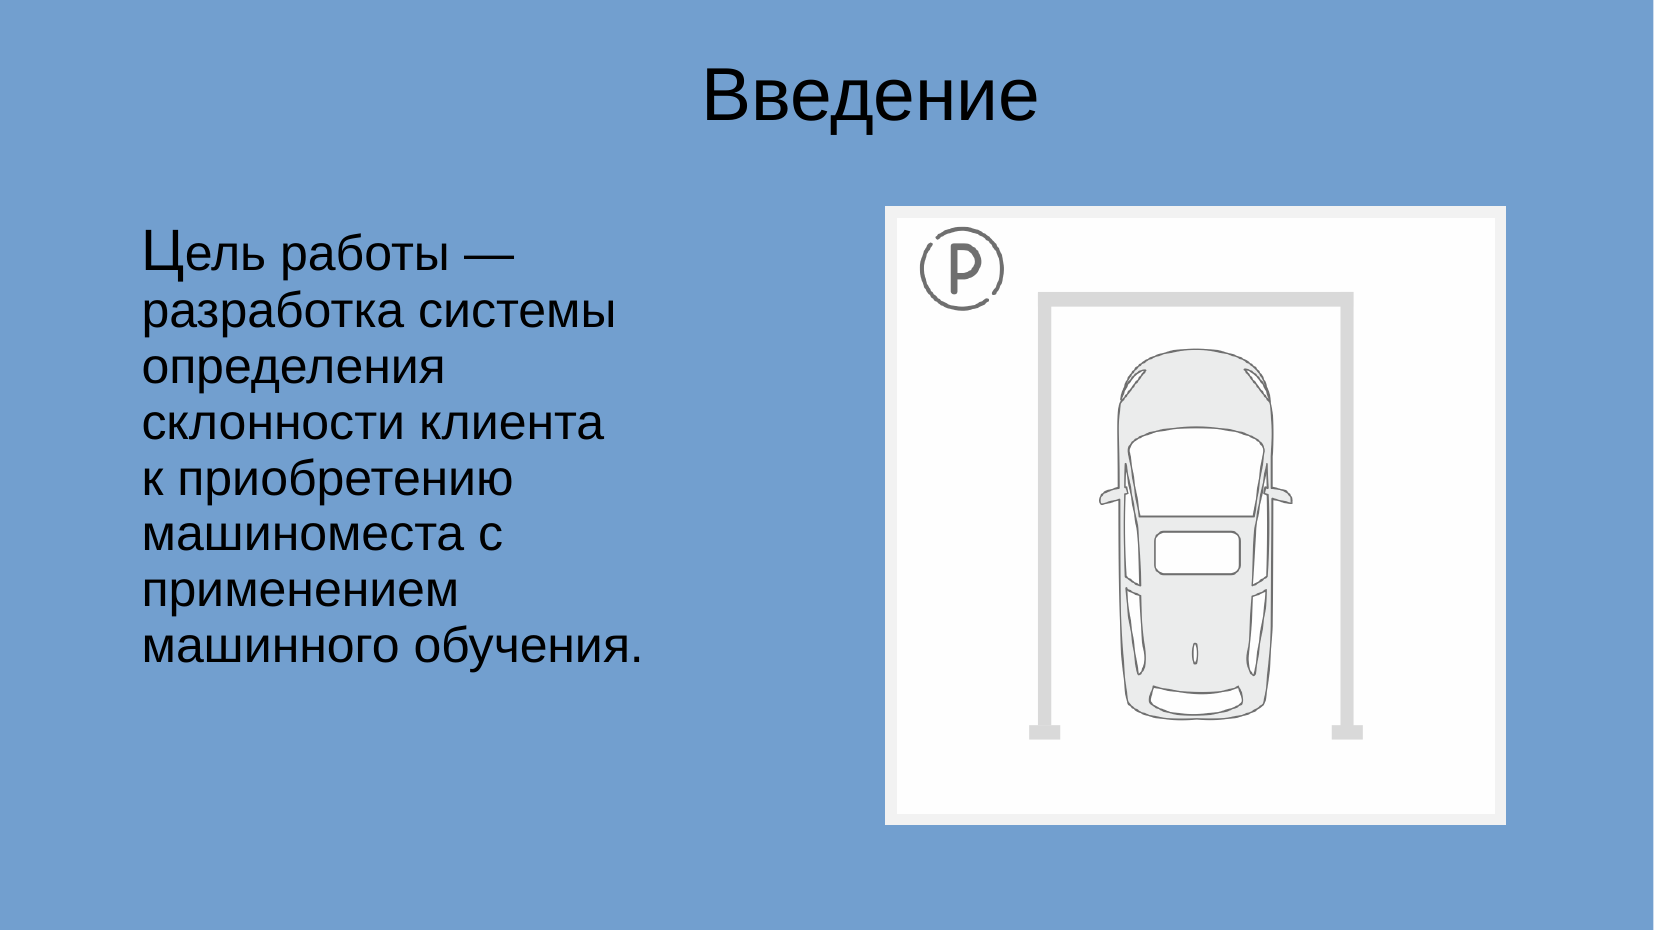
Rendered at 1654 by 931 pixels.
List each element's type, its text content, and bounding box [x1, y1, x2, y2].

list Цель работы — разработка системы определения склонности клиента к приобретению машиноместа с применением машинного обучения. [141, 217, 709, 827]
title Введение [679, 10, 1063, 179]
picture [885, 206, 1506, 825]
